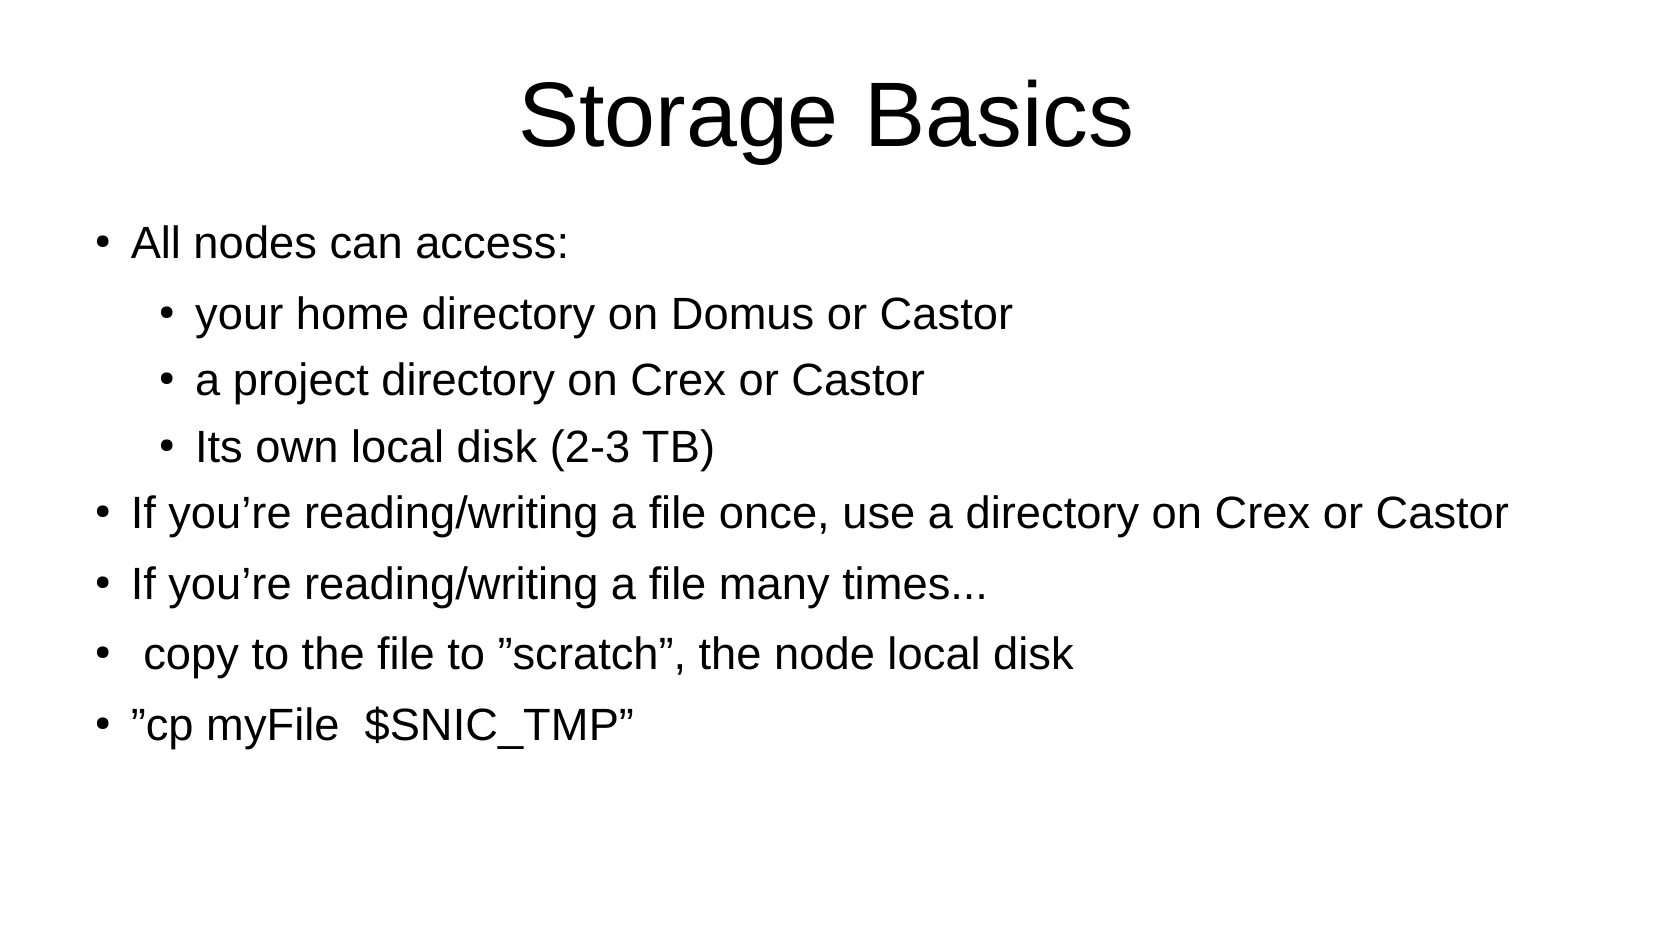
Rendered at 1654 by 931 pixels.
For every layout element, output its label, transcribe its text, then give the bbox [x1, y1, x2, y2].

title Storage Basics [82, 37, 1571, 193]
list All nodes can access: your home directory on Domus or Castor a project directory on Crex or Castor Its own local disk (2-3 TB) If you’re reading/writing a file once, use a directory on Crex or Castor If you’re reading/writing a file many times... copy to the file to ”scratch”, the node local disk ”cp myFile $SNIC_TMP” [82, 217, 1571, 758]
